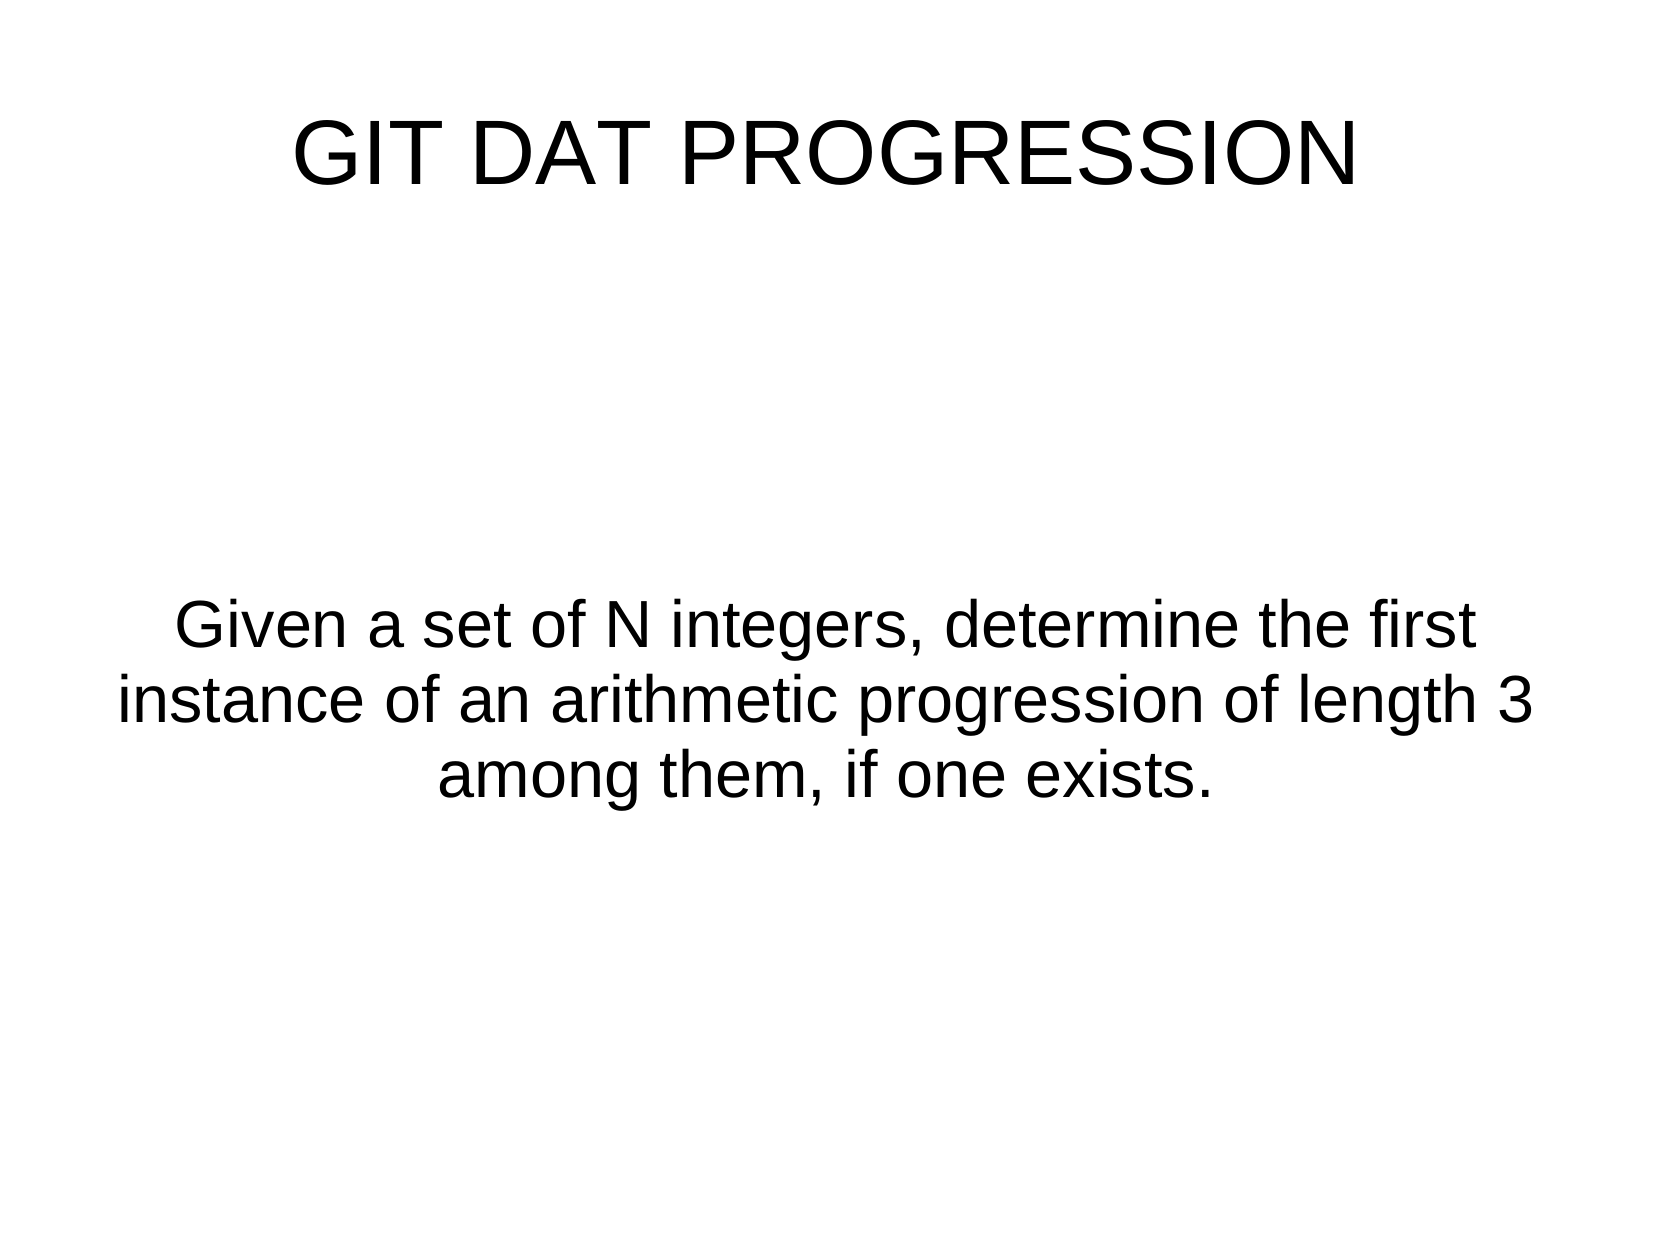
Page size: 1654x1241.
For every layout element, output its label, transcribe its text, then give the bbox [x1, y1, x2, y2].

subtitle Given a set of N integers, determine the first instance of an arithmetic progression of length 3 among them, if one exists. [82, 297, 1571, 1102]
title GIT DAT PROGRESSION [82, 56, 1571, 250]
